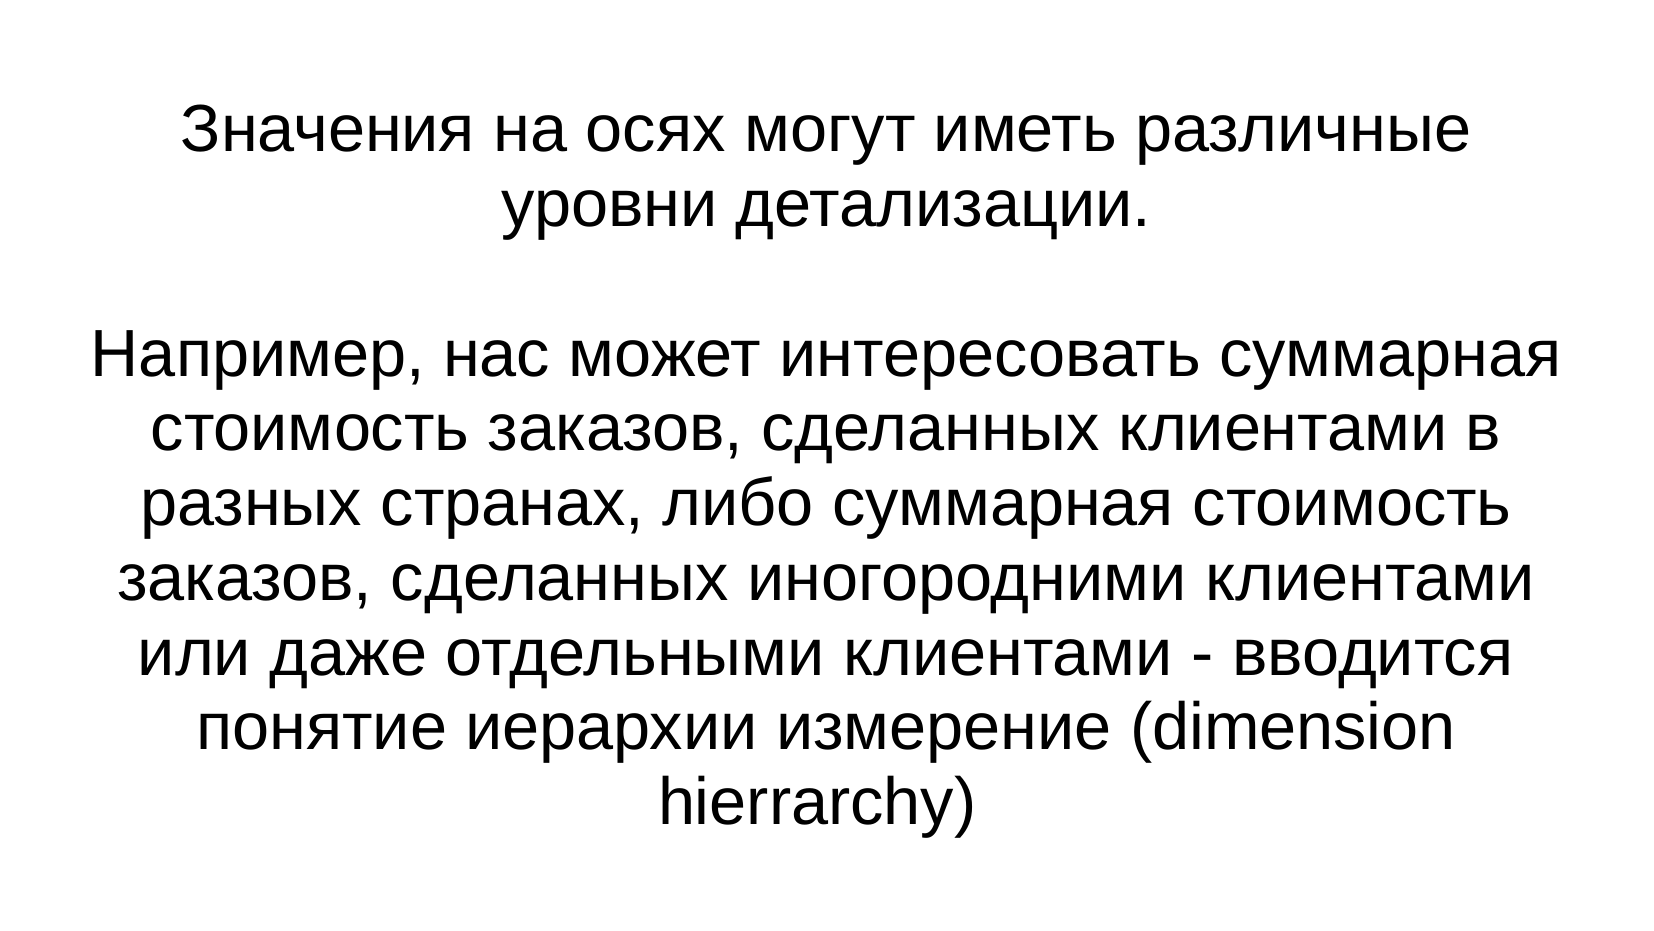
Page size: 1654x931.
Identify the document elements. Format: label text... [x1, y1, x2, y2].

subtitle Значения на осях могут иметь различные уровни детализации. Например, нас может интересовать суммарная стоимость заказов, сделанных клиентами в разных странах, либо суммарная стоимость заказов, сделанных иногородними клиентами или даже отдельными клиентами - вводится понятие иерархии измерение (dimension hierrarchy) [82, 60, 1571, 871]
